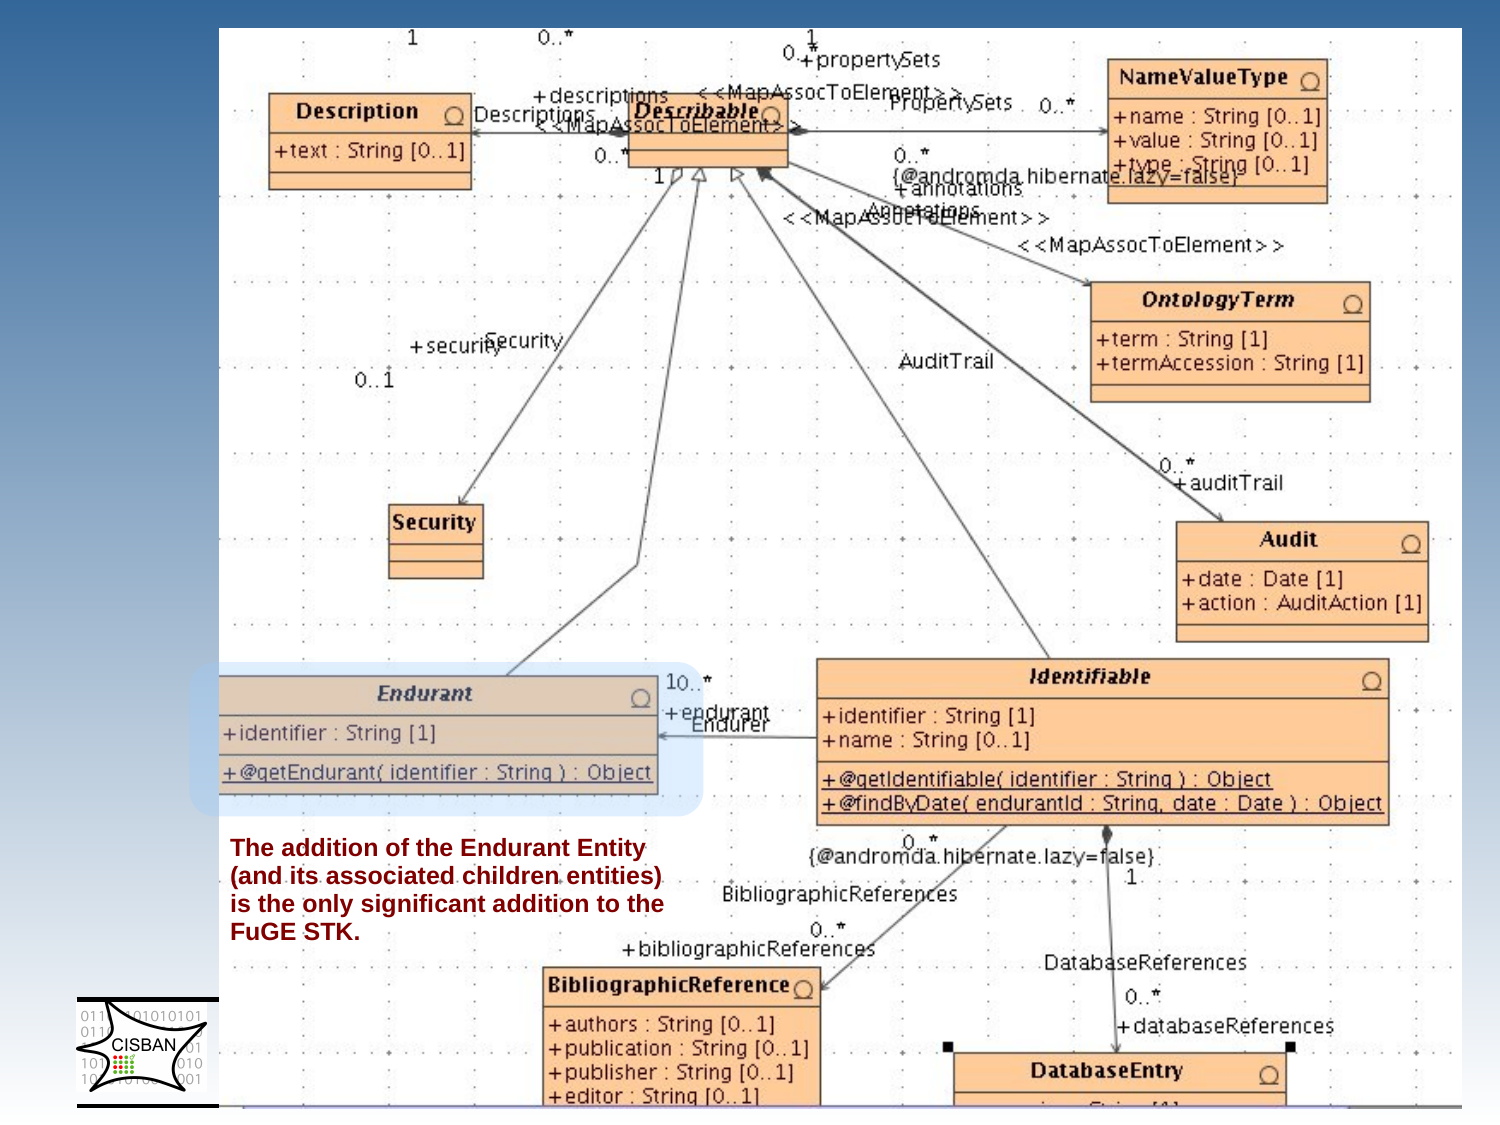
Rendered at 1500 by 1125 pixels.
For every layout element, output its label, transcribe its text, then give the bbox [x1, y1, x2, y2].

picture [76, 999, 207, 1092]
picture [219, 28, 1462, 1109]
text_box The addition of the Endurant Entity (and its associated children entities) is the only significant addition to the FuGE STK. [215, 826, 687, 957]
text_box [189, 662, 704, 817]
